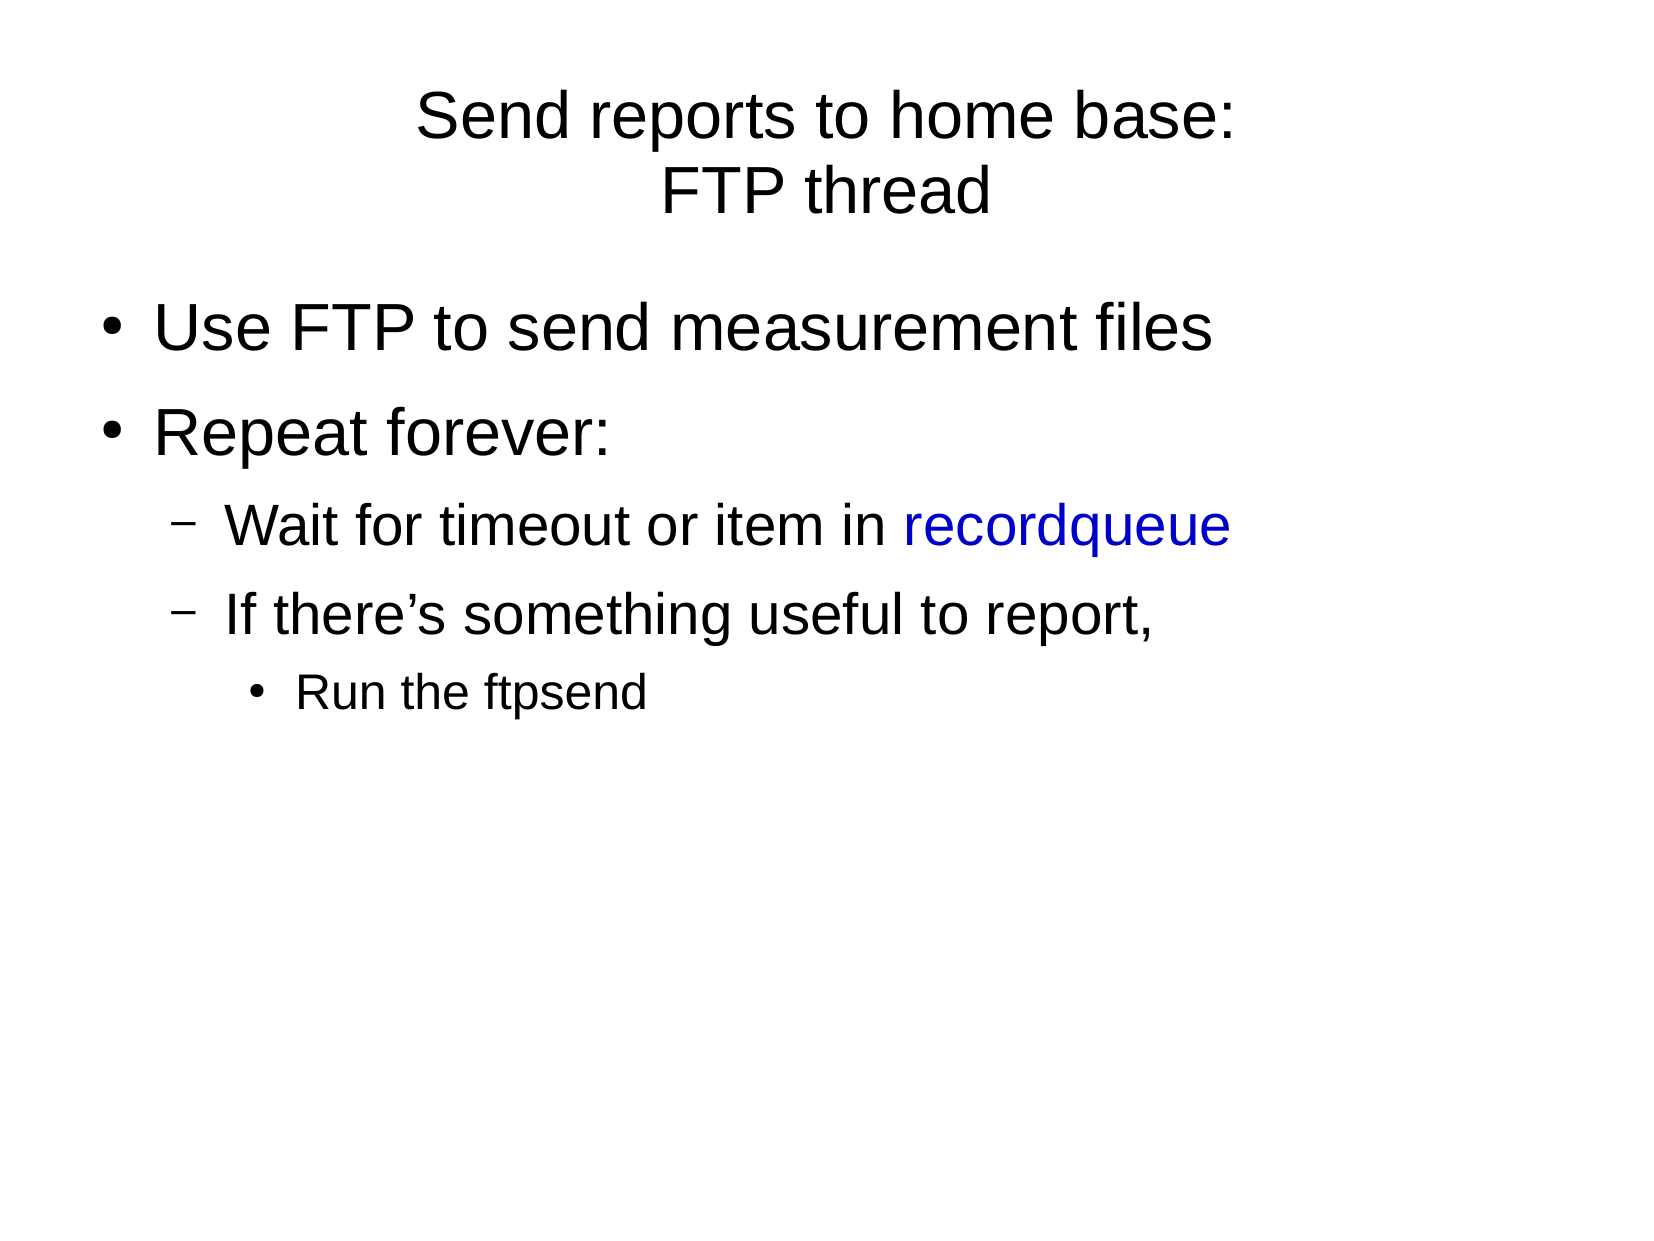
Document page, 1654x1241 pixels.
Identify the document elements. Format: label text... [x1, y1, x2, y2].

list Use FTP to send measurement files Repeat forever: Wait for timeout or item in recordqueue If there’s something useful to report, Run the ftpsend [82, 290, 1571, 1010]
title Send reports to home base: FTP thread [82, 49, 1571, 257]
